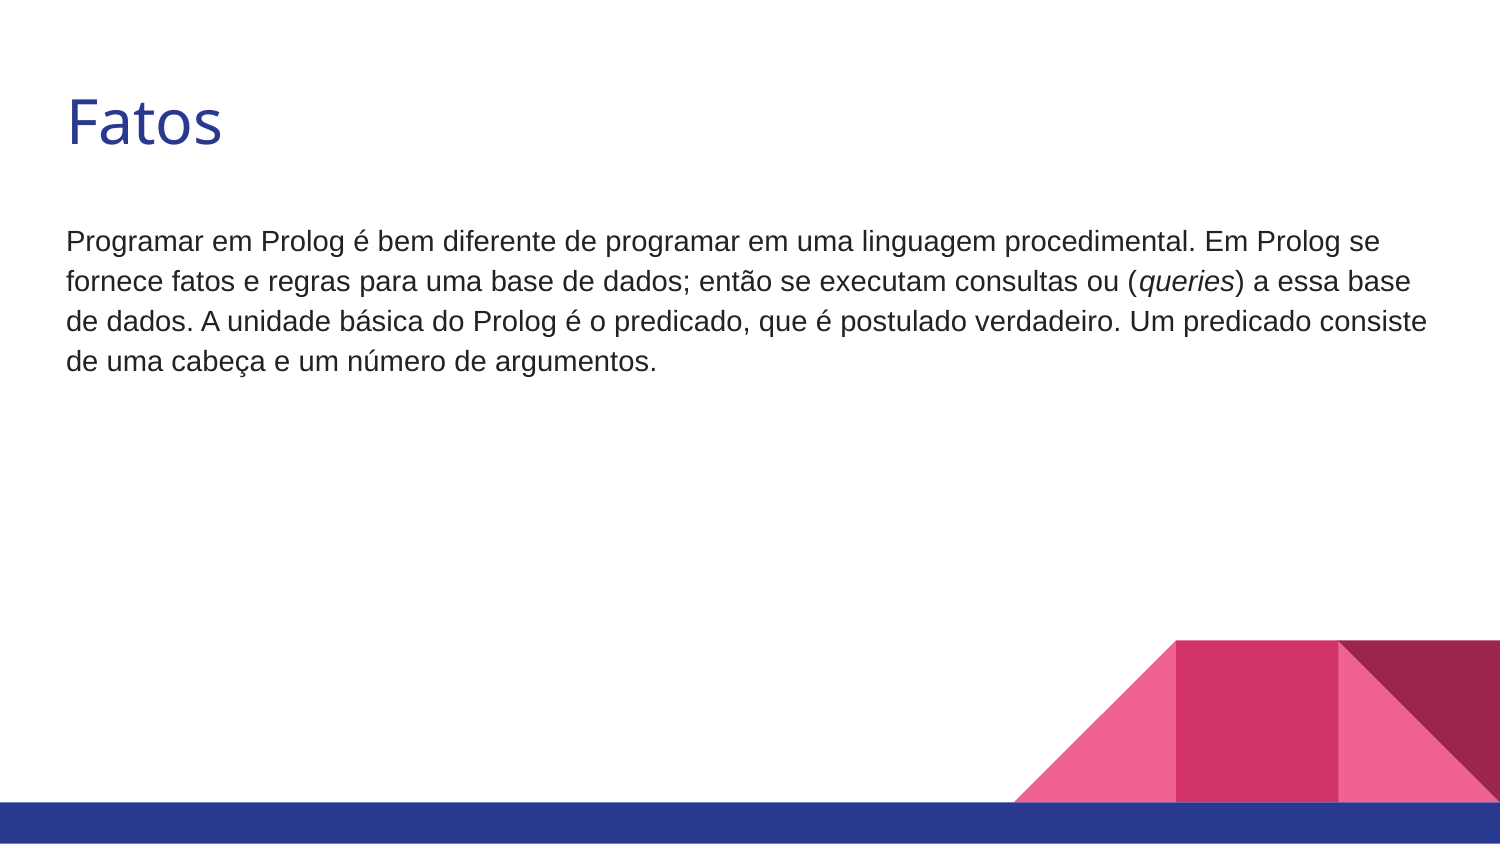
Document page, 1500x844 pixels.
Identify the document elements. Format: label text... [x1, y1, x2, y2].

title Fatos [51, 67, 1449, 167]
list Programar em Prolog é bem diferente de programar em uma linguagem procedimental. Em Prolog se fornece fatos e regras para uma base de dados; então se executam consultas ou (queries) a essa base de dados. A unidade básica do Prolog é o predicado, que é postulado verdadeiro. Um predicado consiste de uma cabeça e um número de argumentos. [51, 201, 1449, 750]
